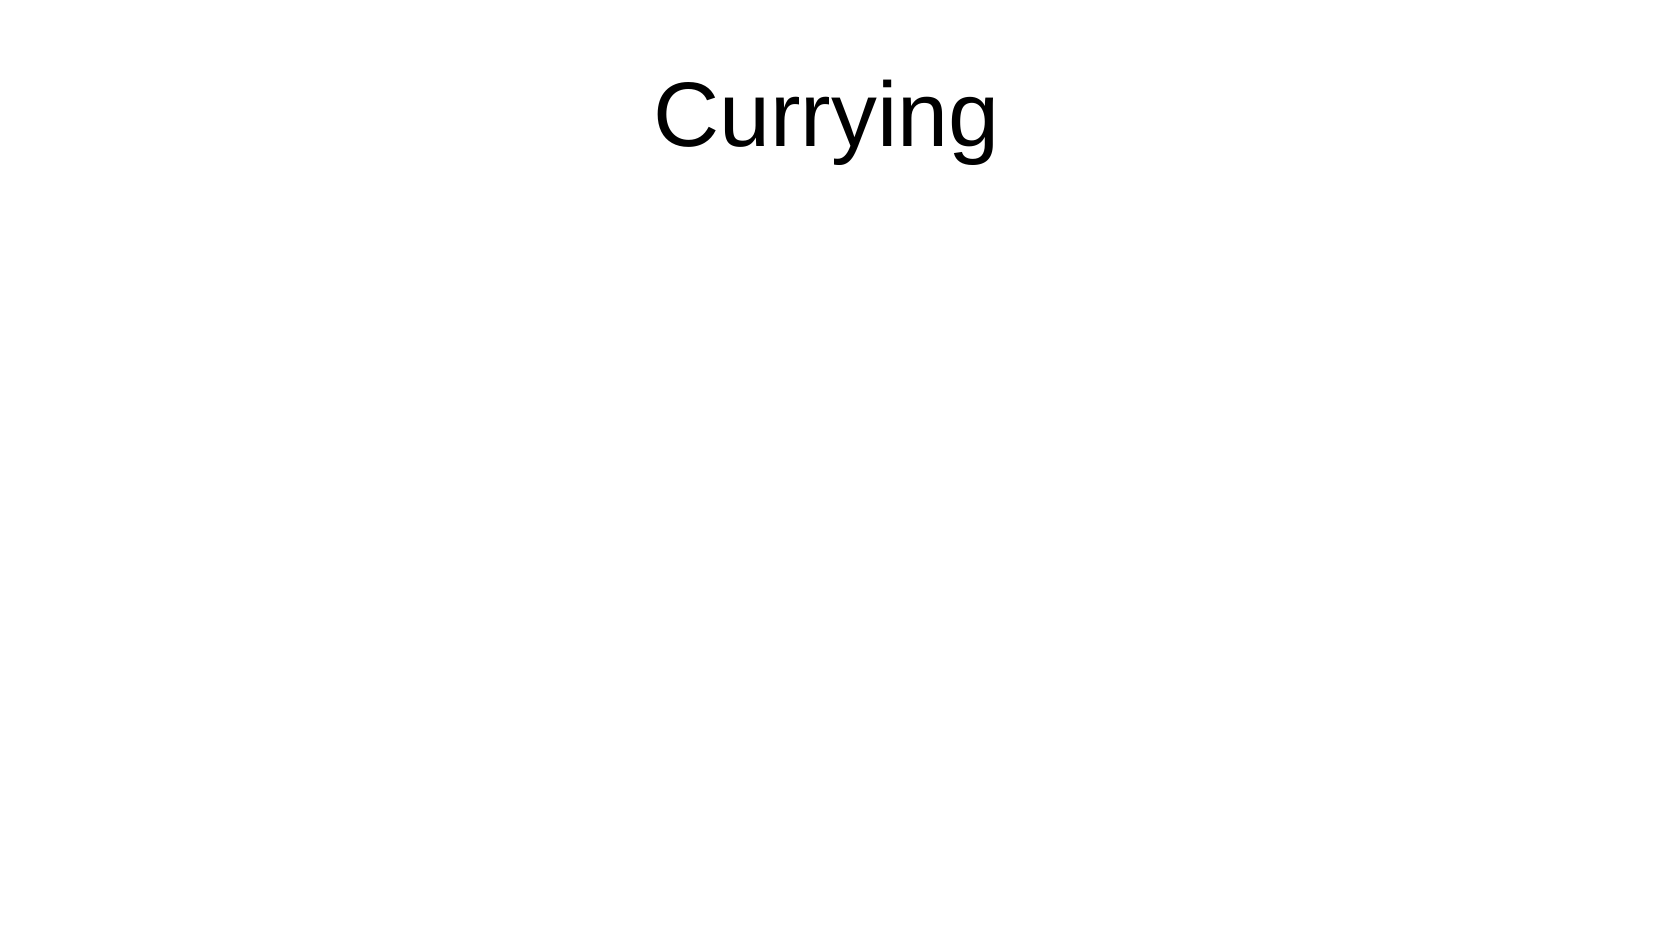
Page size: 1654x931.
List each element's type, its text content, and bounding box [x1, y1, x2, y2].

title Currying [82, 37, 1571, 193]
